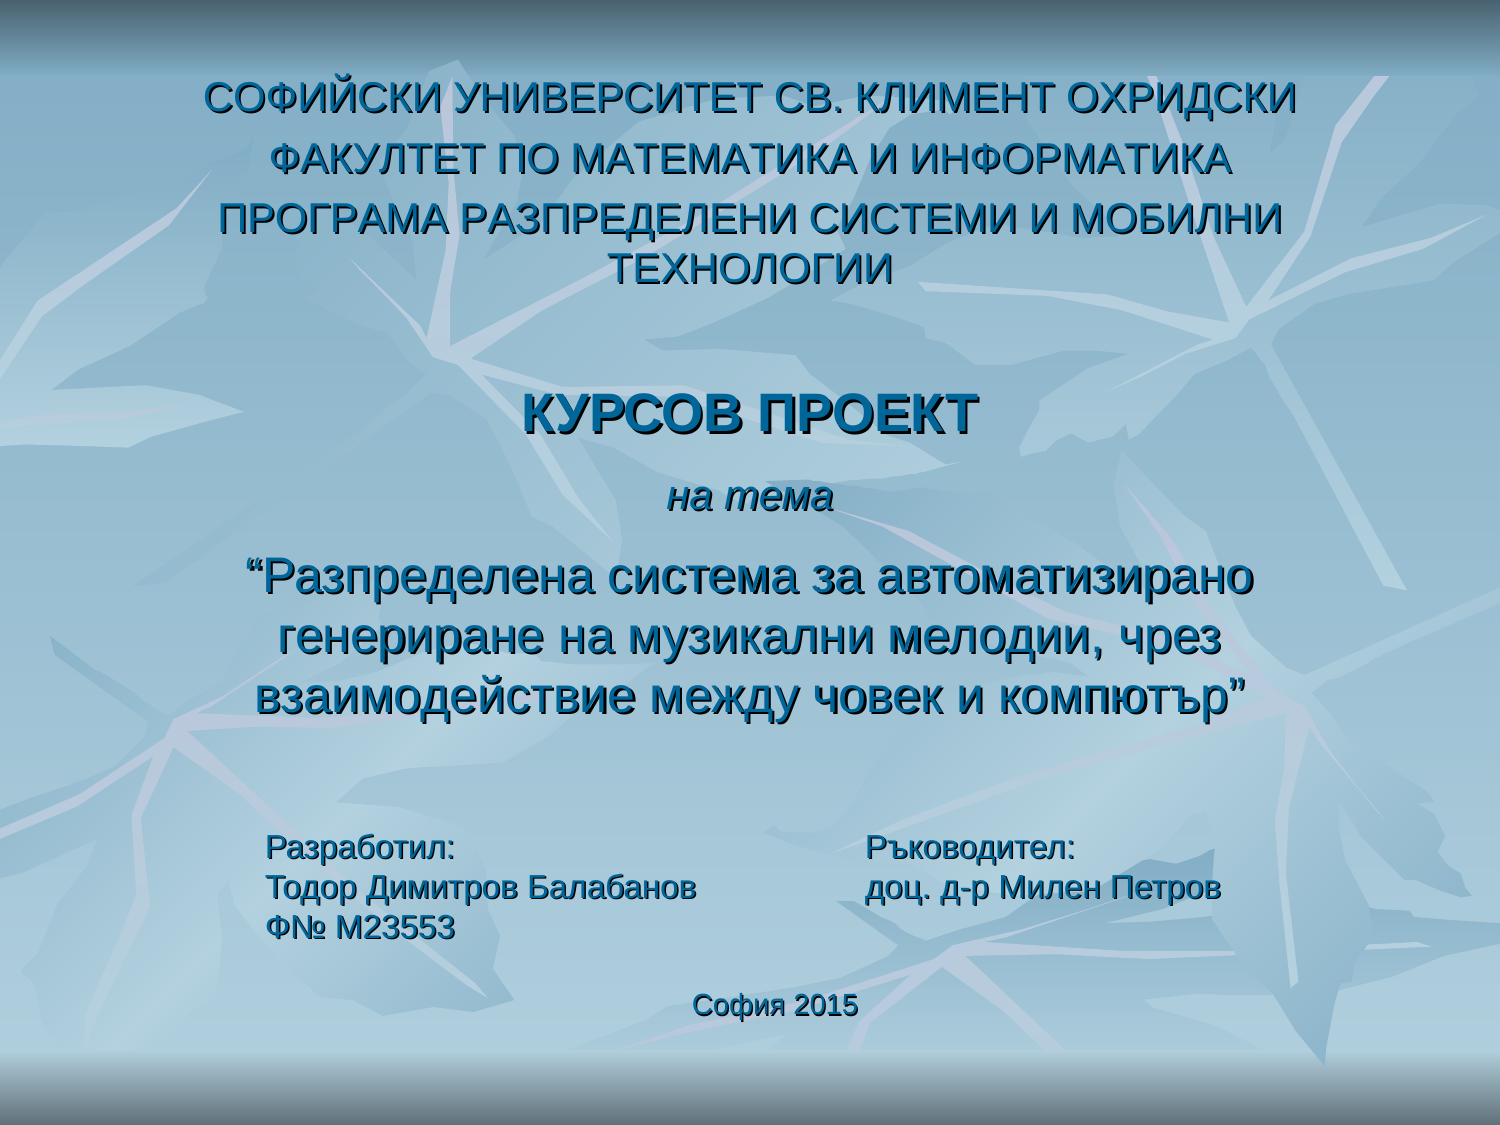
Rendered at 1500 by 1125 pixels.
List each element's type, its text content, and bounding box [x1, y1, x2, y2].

title КУРСОВ ПРОЕКТ на тема “Разпределена система за автоматизирано генериране на музикални мелодии, чрез взаимодействие между човек и компютър” [112, 324, 1388, 775]
subtitle Разработил: Ръководител: Тодор Димитров Балабанов доц. д-р Милен Петров Ф№ М23553 София 2015 [249, 825, 1300, 1063]
text_box СОФИЙСКИ УНИВЕРСИТЕТ СВ. КЛИМЕНТ ОХРИДСКИ ФАКУЛТЕТ ПО МАТЕМАТИКА И ИНФОРМАТИКА ПРОГРАМА РАЗПРЕДЕЛЕНИ СИСТЕМИ И МОБИЛНИ ТЕХНОЛОГИИ [112, 62, 1388, 313]
